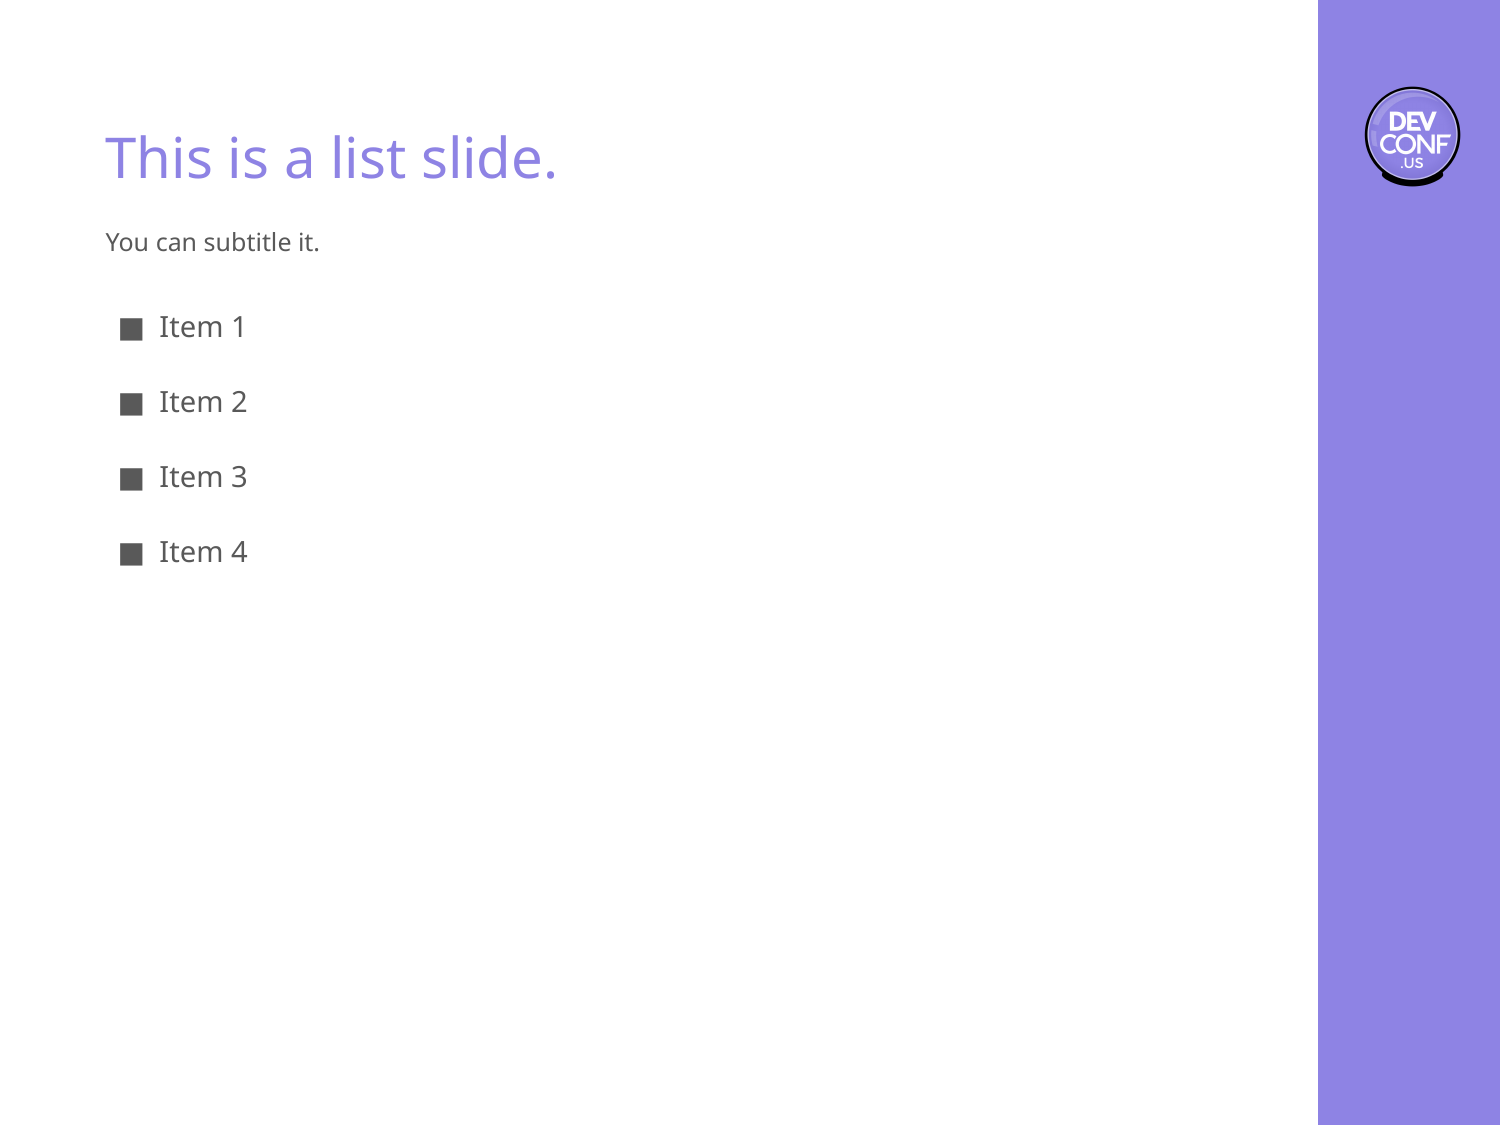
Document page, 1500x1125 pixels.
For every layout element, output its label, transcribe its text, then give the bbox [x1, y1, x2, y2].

subtitle You can subtitle it. [105, 218, 1100, 277]
list Item 1 Item 2 Item 3 Item 4 [103, 299, 1098, 987]
title This is a list slide. [105, 93, 1100, 218]
picture [1358, 81, 1467, 191]
